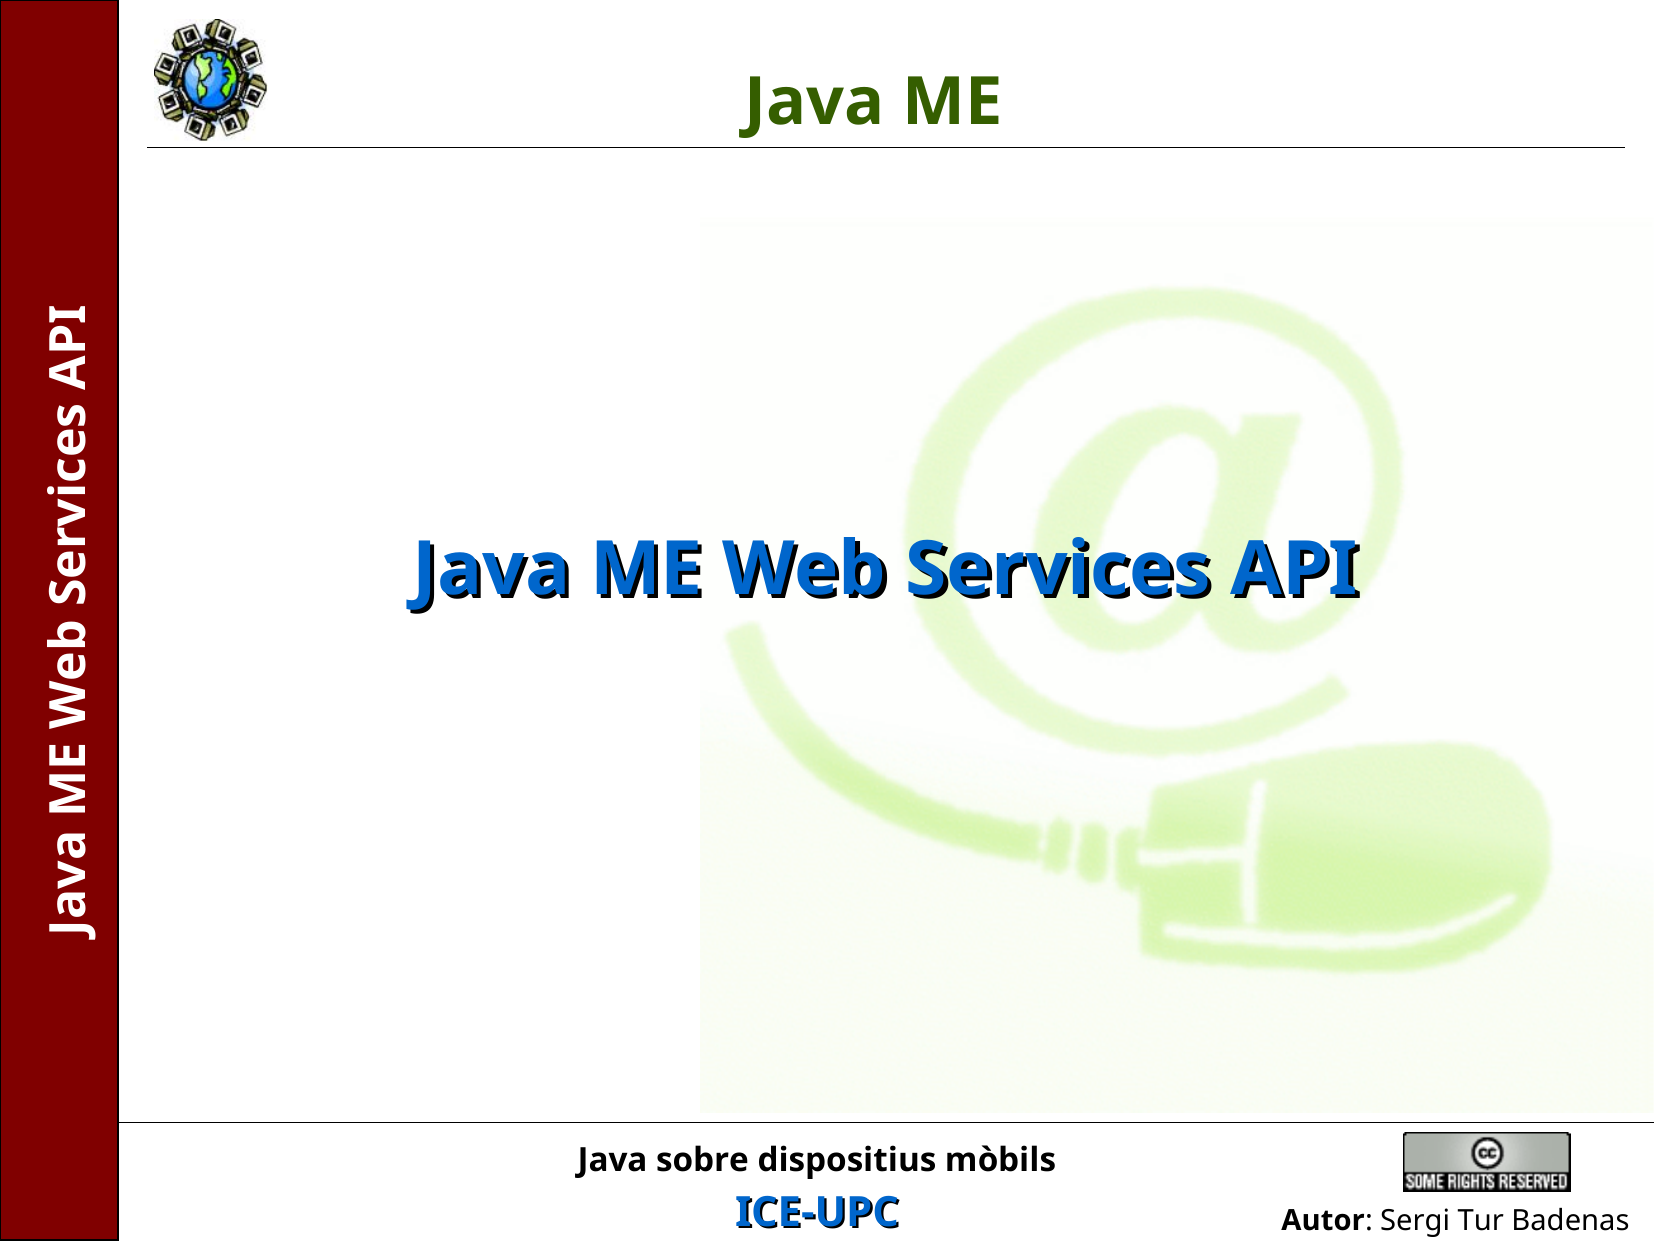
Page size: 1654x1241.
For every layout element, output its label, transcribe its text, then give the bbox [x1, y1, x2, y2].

picture [700, 217, 1654, 1113]
picture [1403, 1132, 1571, 1192]
title Java ME [129, 49, 1619, 148]
subtitle Java ME Web Services API [141, 250, 1630, 1086]
picture [154, 19, 268, 49]
